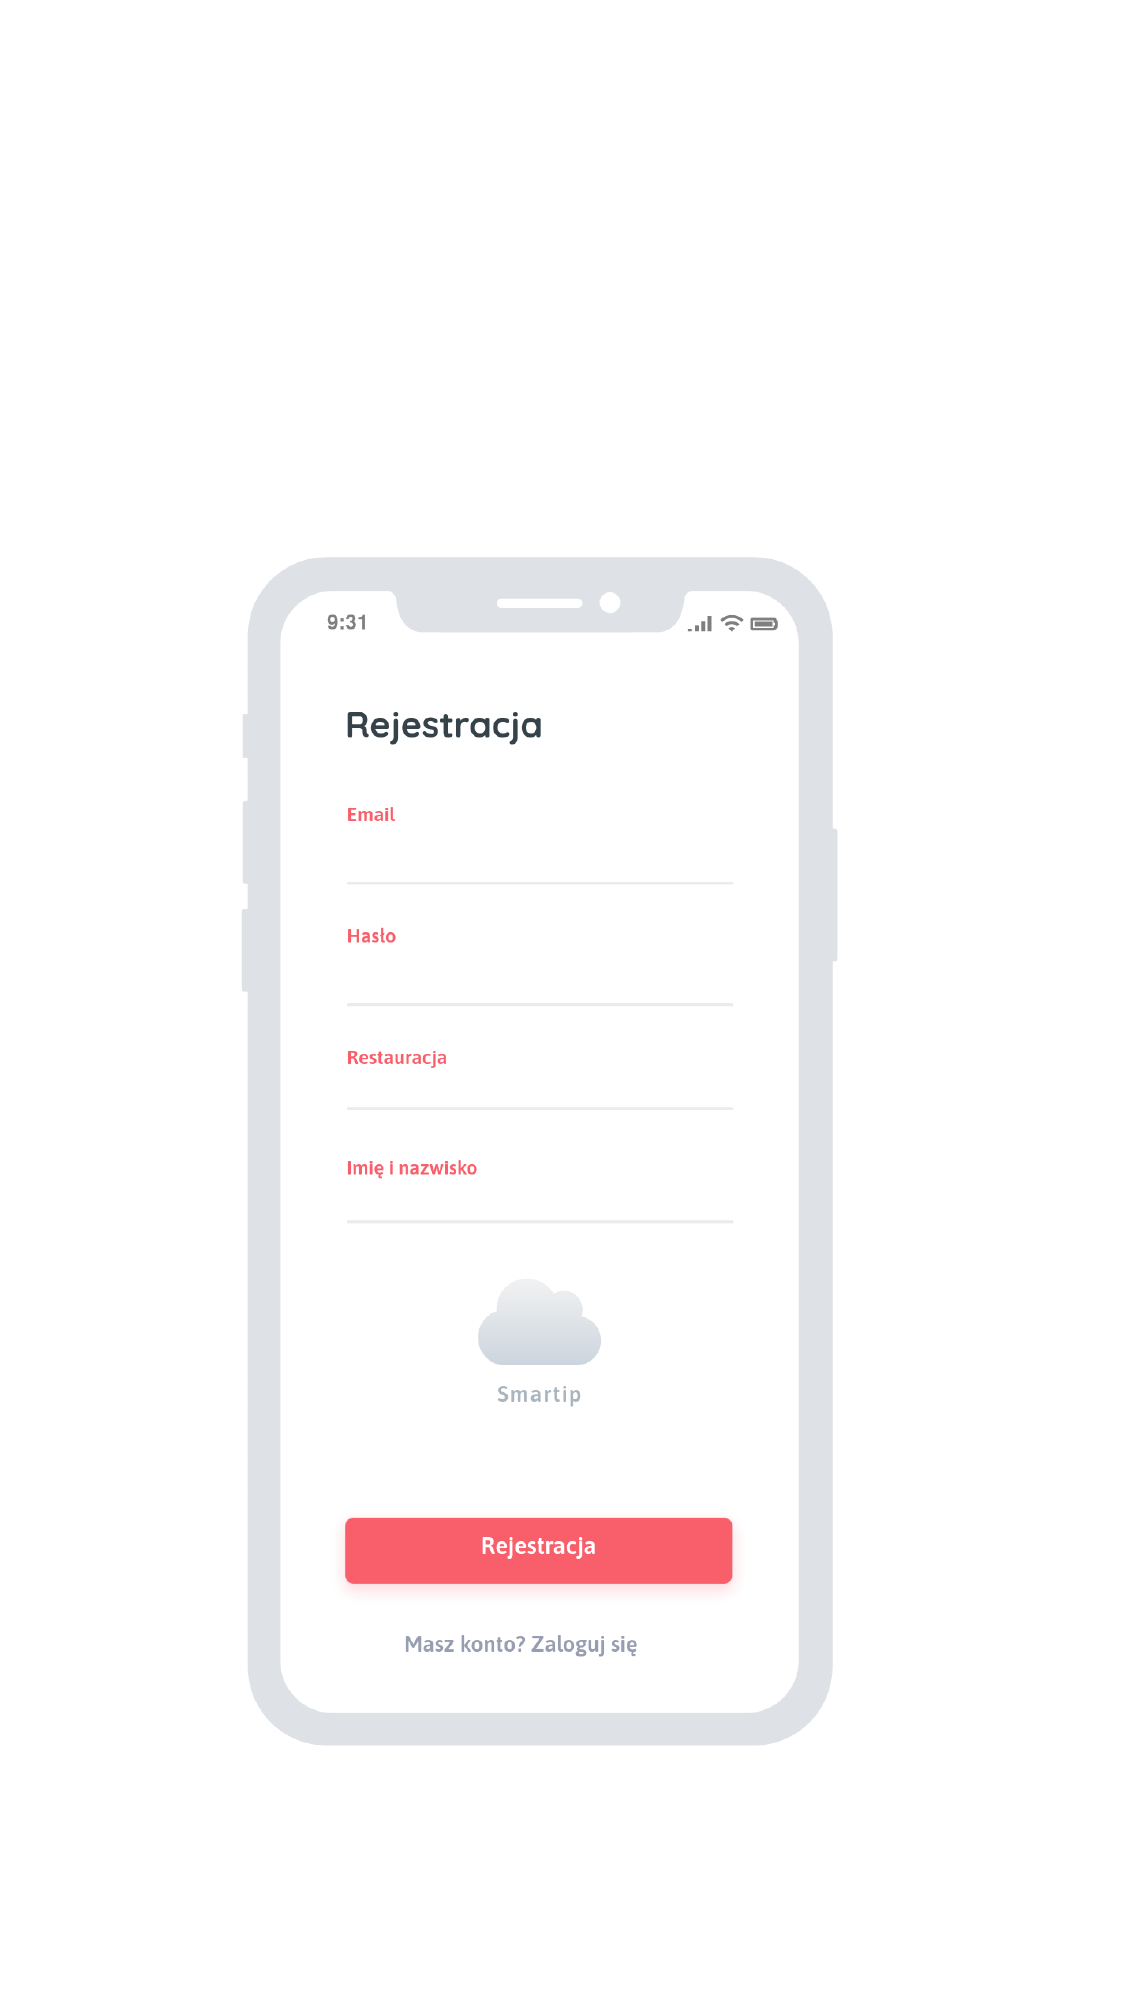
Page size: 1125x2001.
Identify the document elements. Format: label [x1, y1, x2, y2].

picture [194, 532, 931, 1802]
